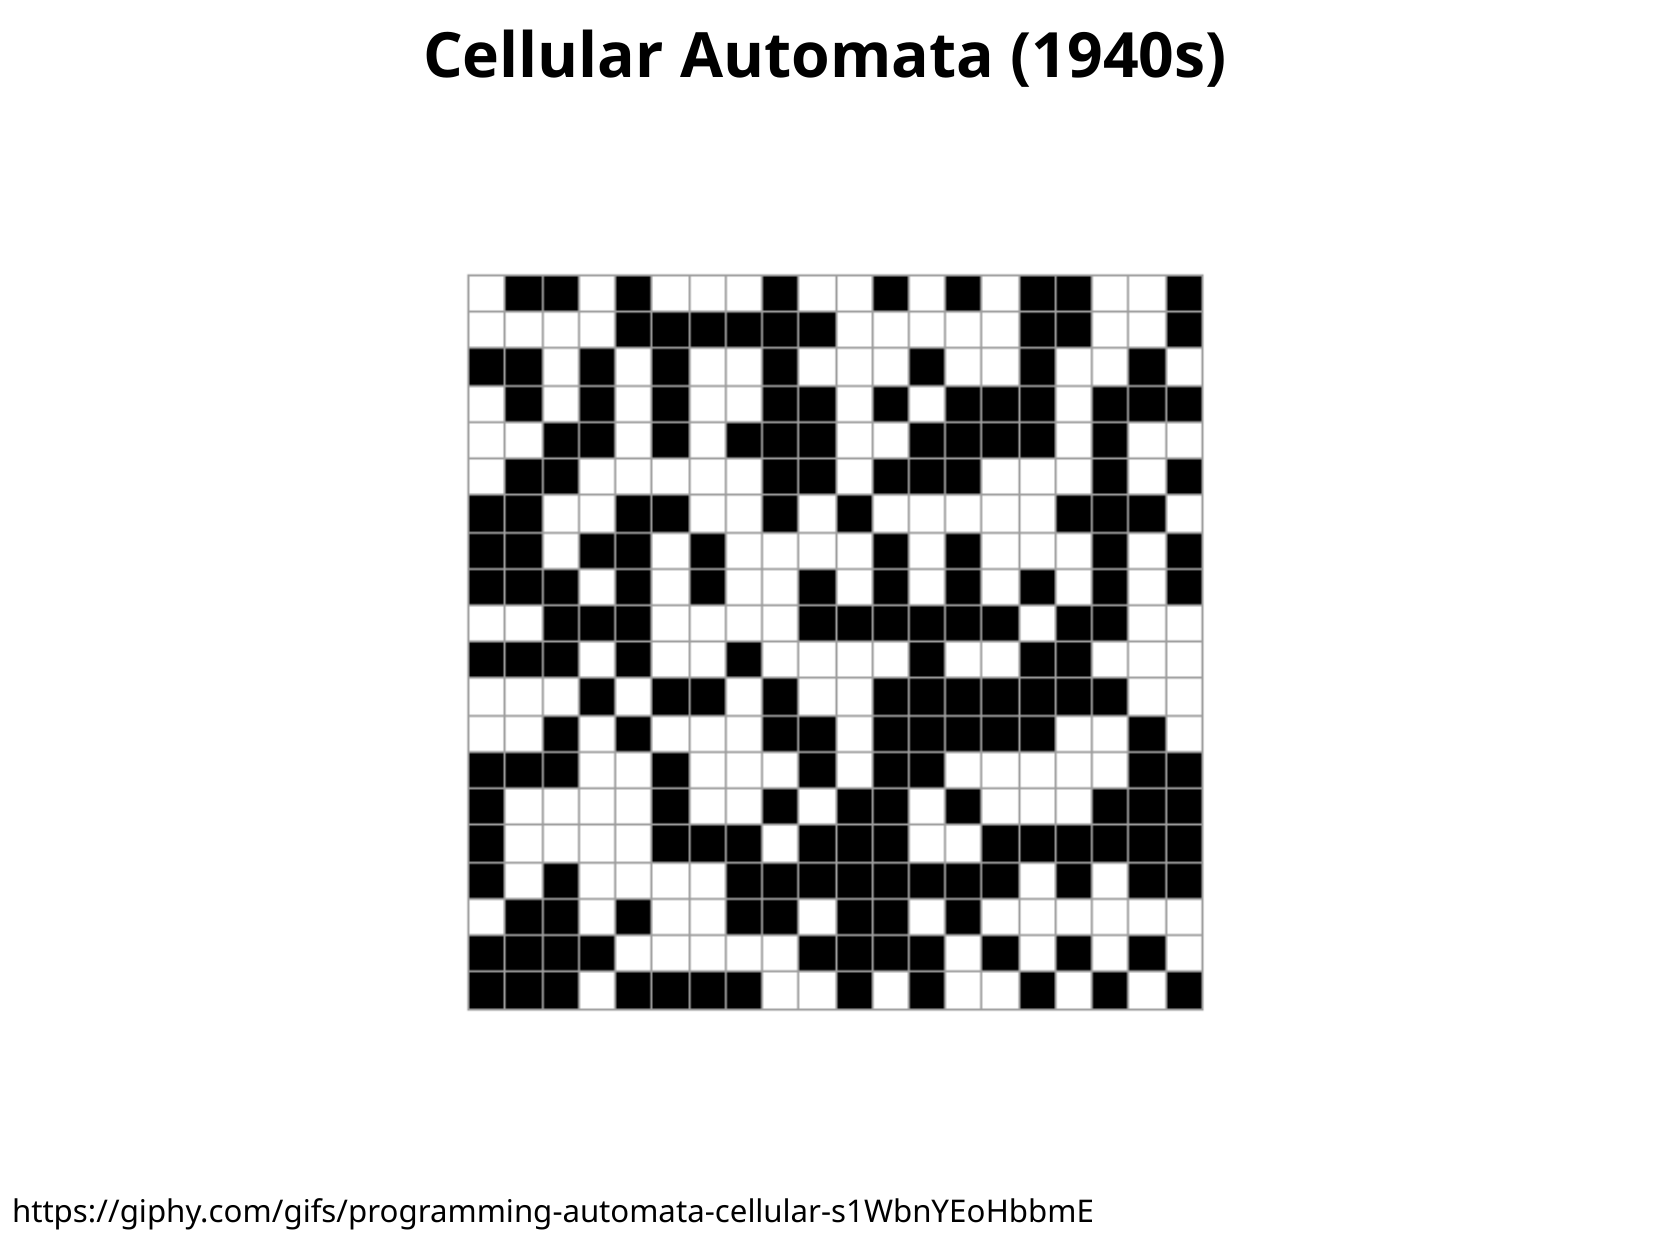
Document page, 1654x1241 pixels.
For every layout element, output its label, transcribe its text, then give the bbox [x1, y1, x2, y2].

picture [453, 260, 1219, 1024]
text_box Cellular Automata (1940s) [173, 3, 1479, 101]
text_box https://giphy.com/gifs/programming-automata-cellular-s1WbnYEoHbbmE [0, 1181, 1470, 1238]
